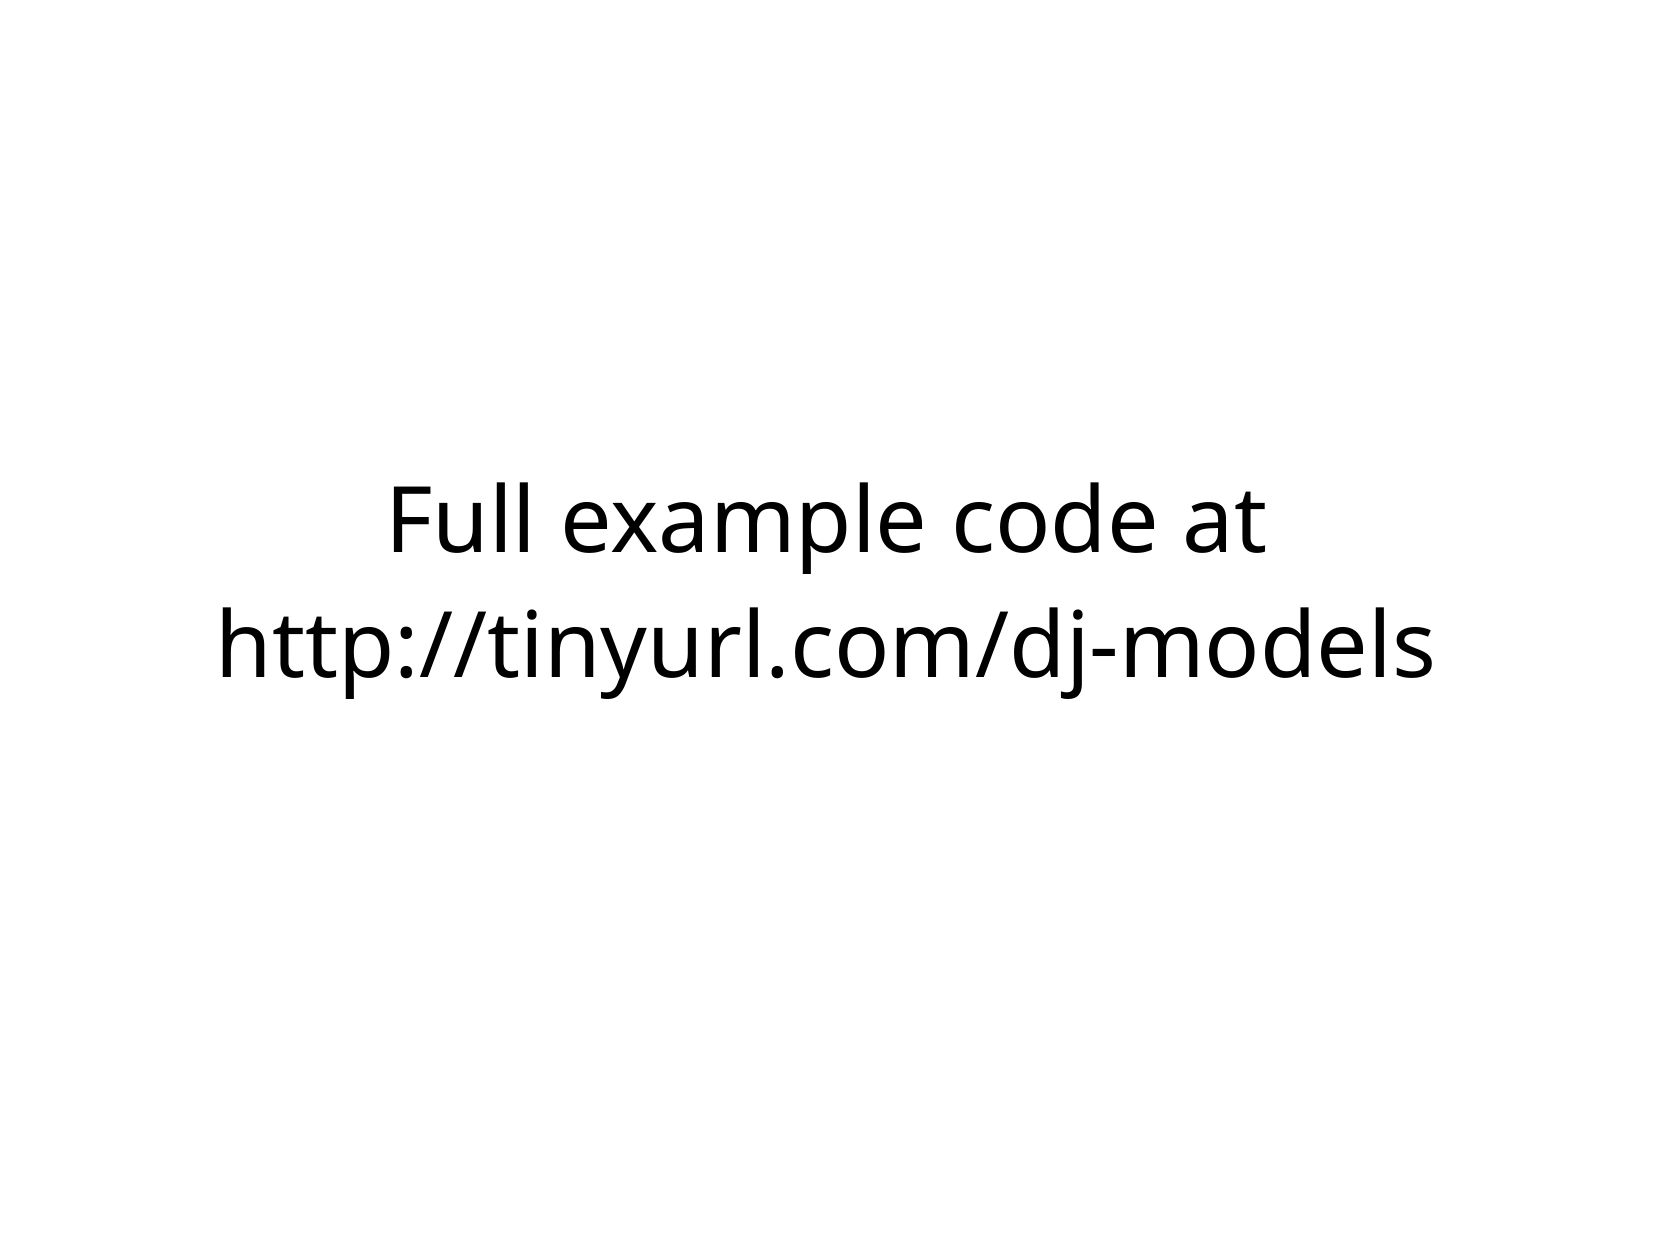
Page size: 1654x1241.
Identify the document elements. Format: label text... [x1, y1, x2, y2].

subtitle Full example code at http://tinyurl.com/dj-models [82, 56, 1571, 1102]
